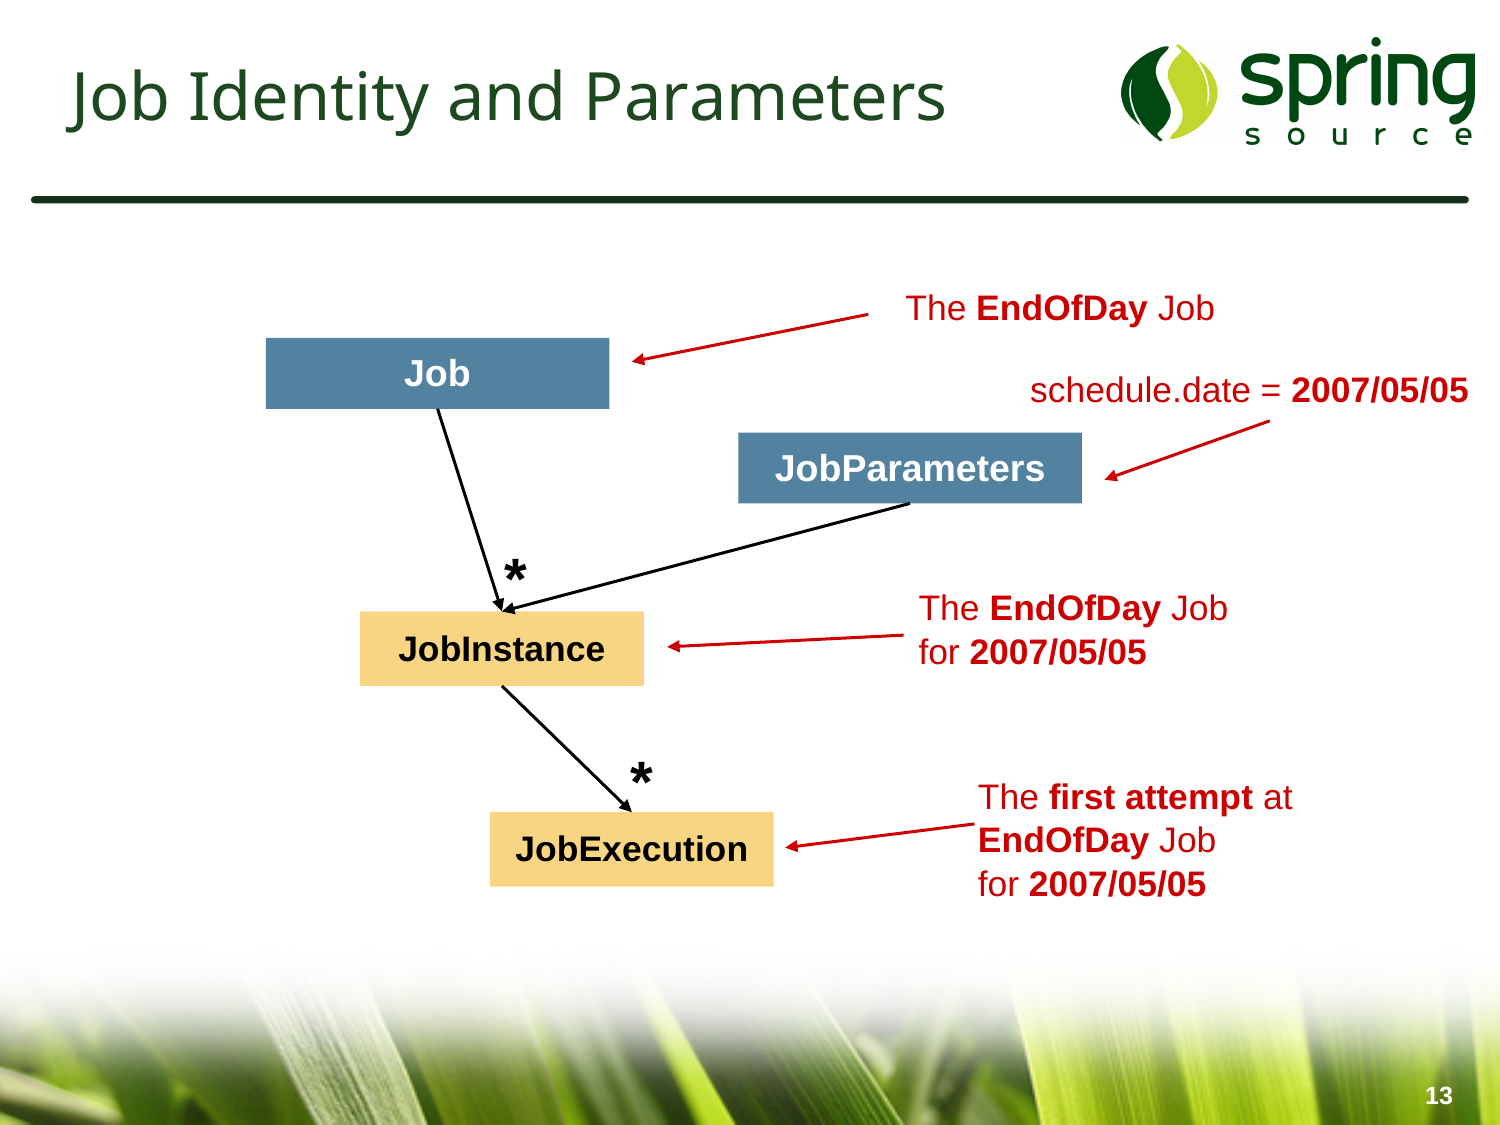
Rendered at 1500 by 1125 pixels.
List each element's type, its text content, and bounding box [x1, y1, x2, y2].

text_box The first attempt at EndOfDay Job for 2007/05/05 [962, 765, 1318, 912]
text_box JobParameters [738, 432, 1082, 504]
text_box * [494, 541, 538, 617]
text_box JobInstance [360, 611, 644, 686]
text_box schedule.date = 2007/05/05 [1015, 363, 1485, 418]
picture [1121, 37, 1475, 145]
text_box * [619, 744, 664, 820]
text_box The EndOfDay Job for 2007/05/05 [903, 577, 1244, 680]
text_box JobExecution [490, 812, 774, 887]
text_box Job [265, 337, 610, 409]
title Job Identity and Parameters [56, 13, 1089, 176]
text_box The EndOfDay Job [890, 280, 1231, 336]
picture [0, 944, 1500, 1125]
